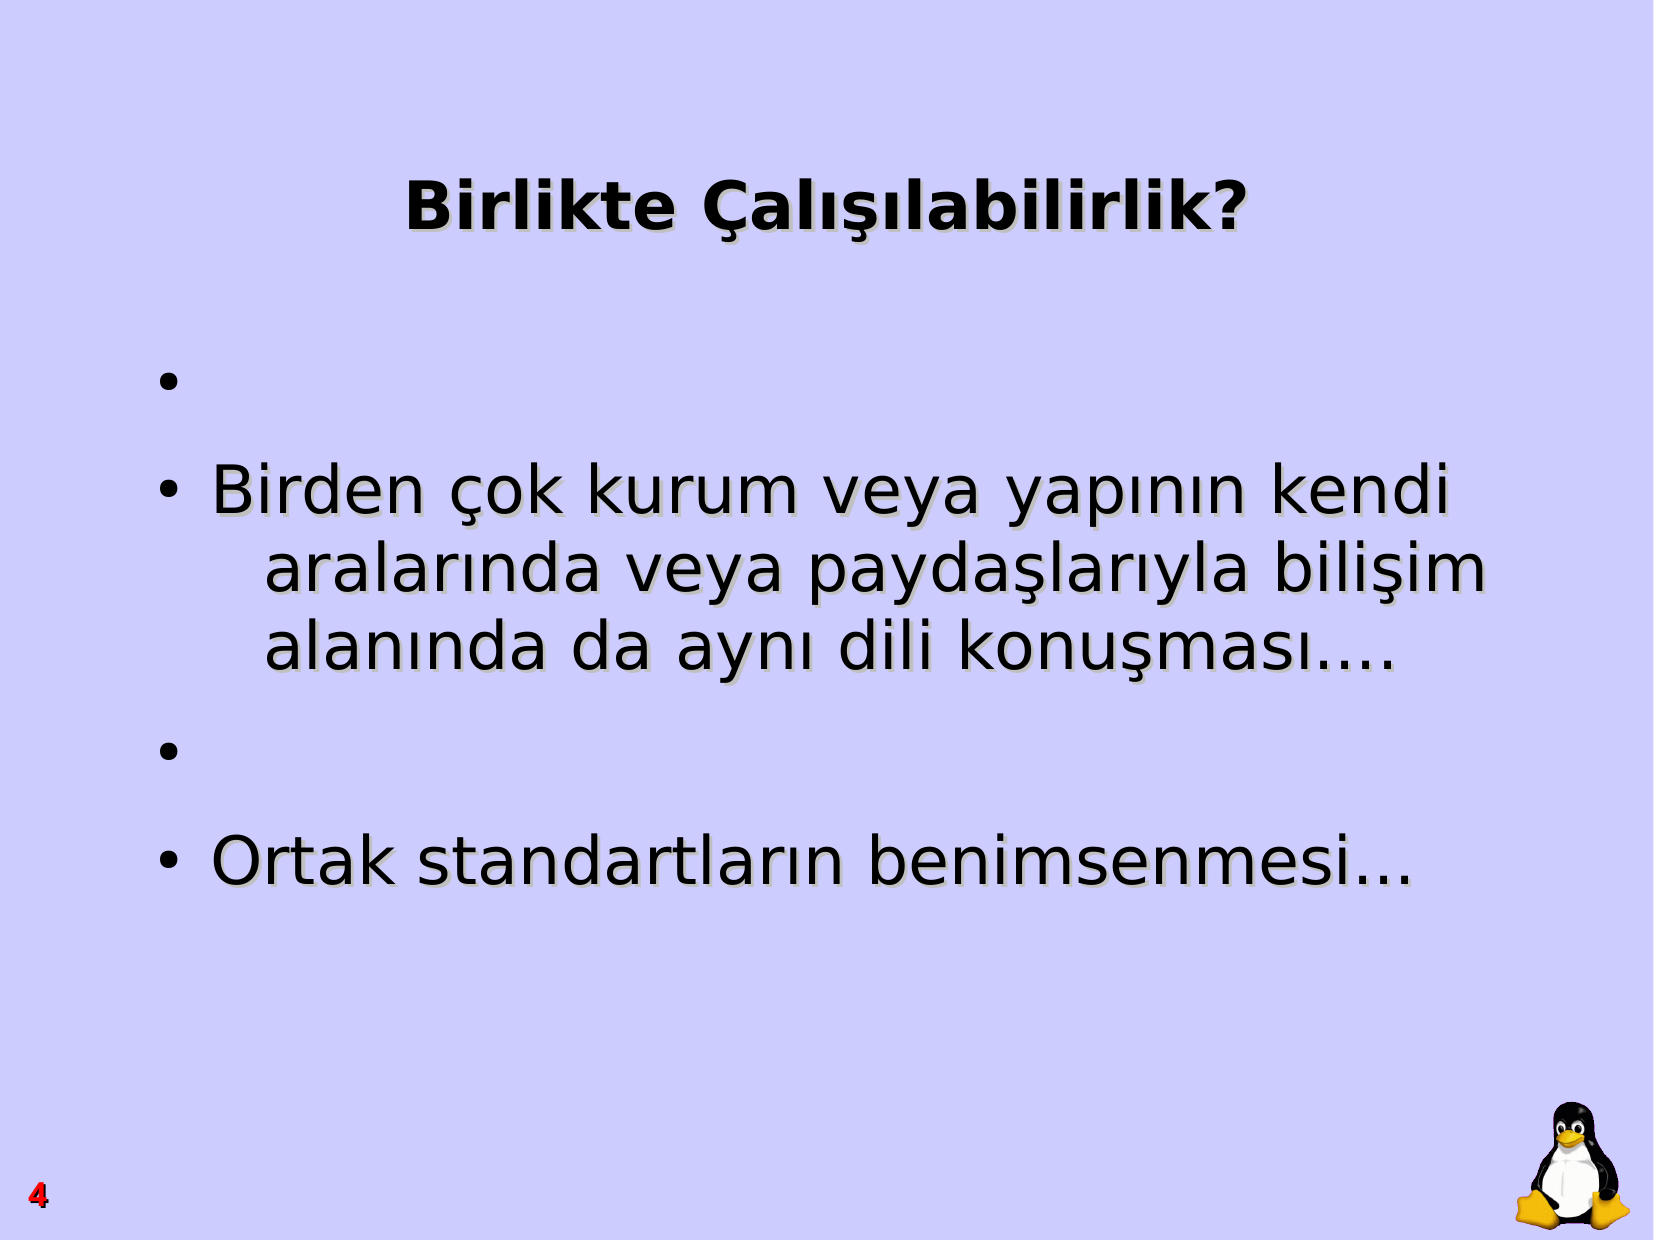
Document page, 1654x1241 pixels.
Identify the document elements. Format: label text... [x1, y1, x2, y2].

picture [1504, 1086, 1654, 1241]
title Birlikte Çalışılabilirlik? [121, 102, 1534, 310]
list Birden çok kurum veya yapının kendi aralarında veya paydaşlarıyla bilişim alanında da aynı dili konuşması.... Ortak standartların benimsenmesi... [121, 344, 1534, 1127]
